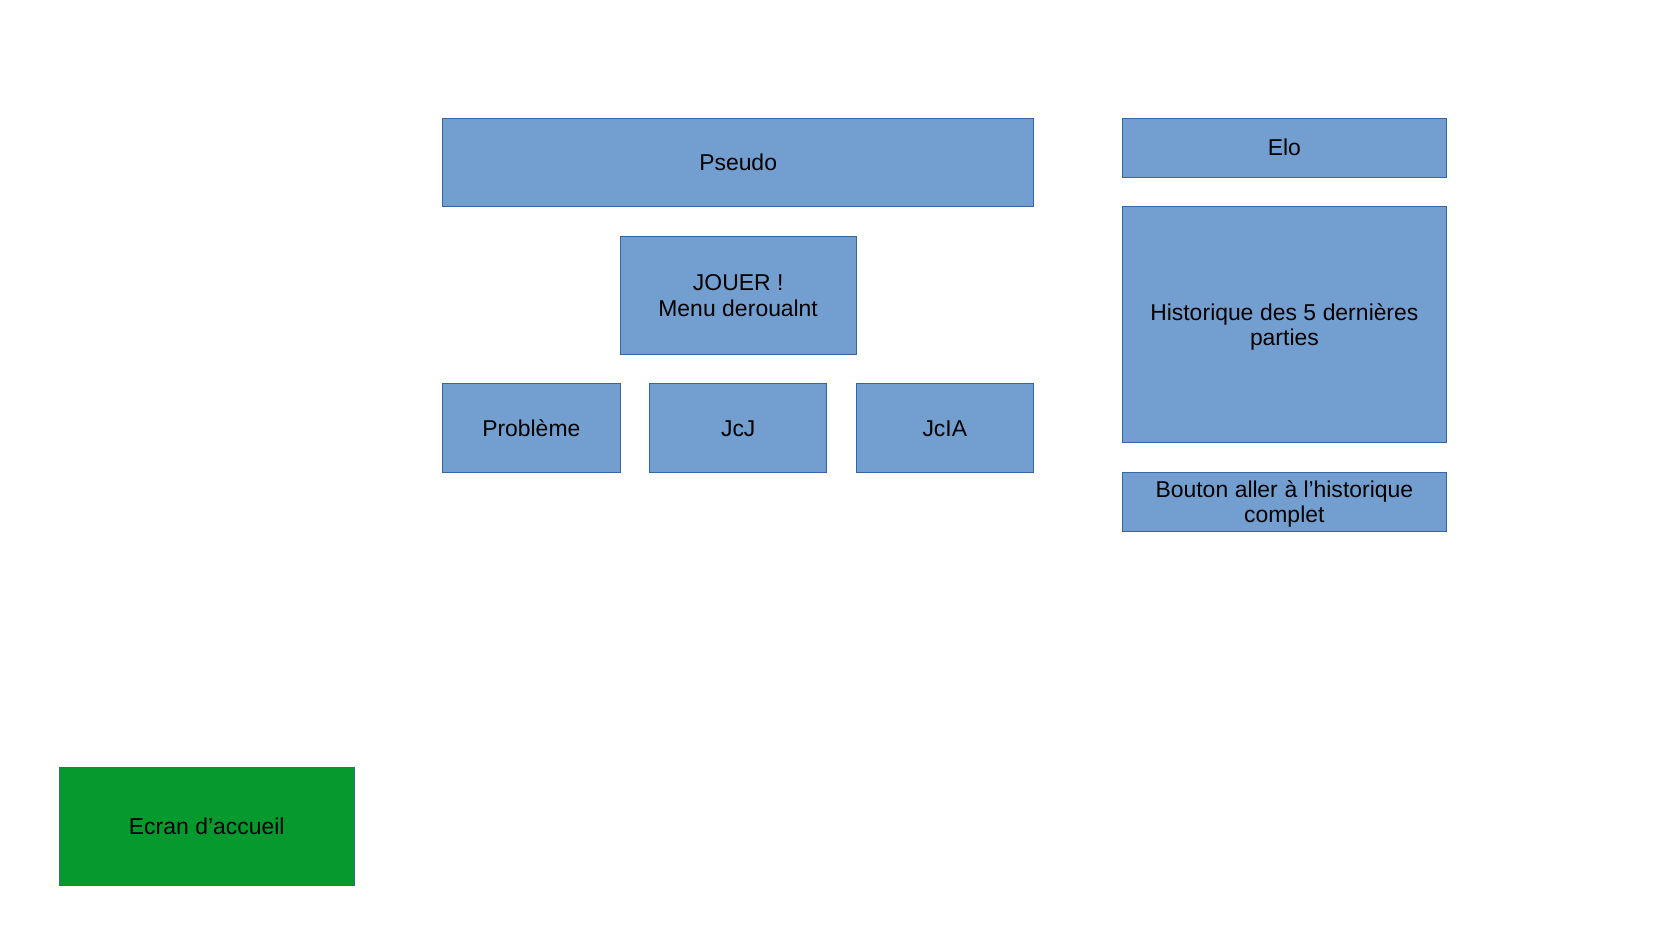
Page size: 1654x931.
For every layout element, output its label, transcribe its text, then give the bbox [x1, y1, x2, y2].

text_box Historique des 5 dernières parties [1122, 206, 1447, 443]
text_box Problème [442, 383, 621, 473]
text_box Ecran d’accueil [59, 767, 355, 886]
text_box JcJ [649, 383, 827, 473]
text_box Bouton aller à l’historique complet [1122, 472, 1447, 532]
text_box Elo [1122, 118, 1447, 178]
text_box Pseudo [442, 118, 1034, 207]
text_box JcIA [856, 383, 1034, 473]
text_box JOUER ! Menu deroualnt [620, 236, 857, 355]
